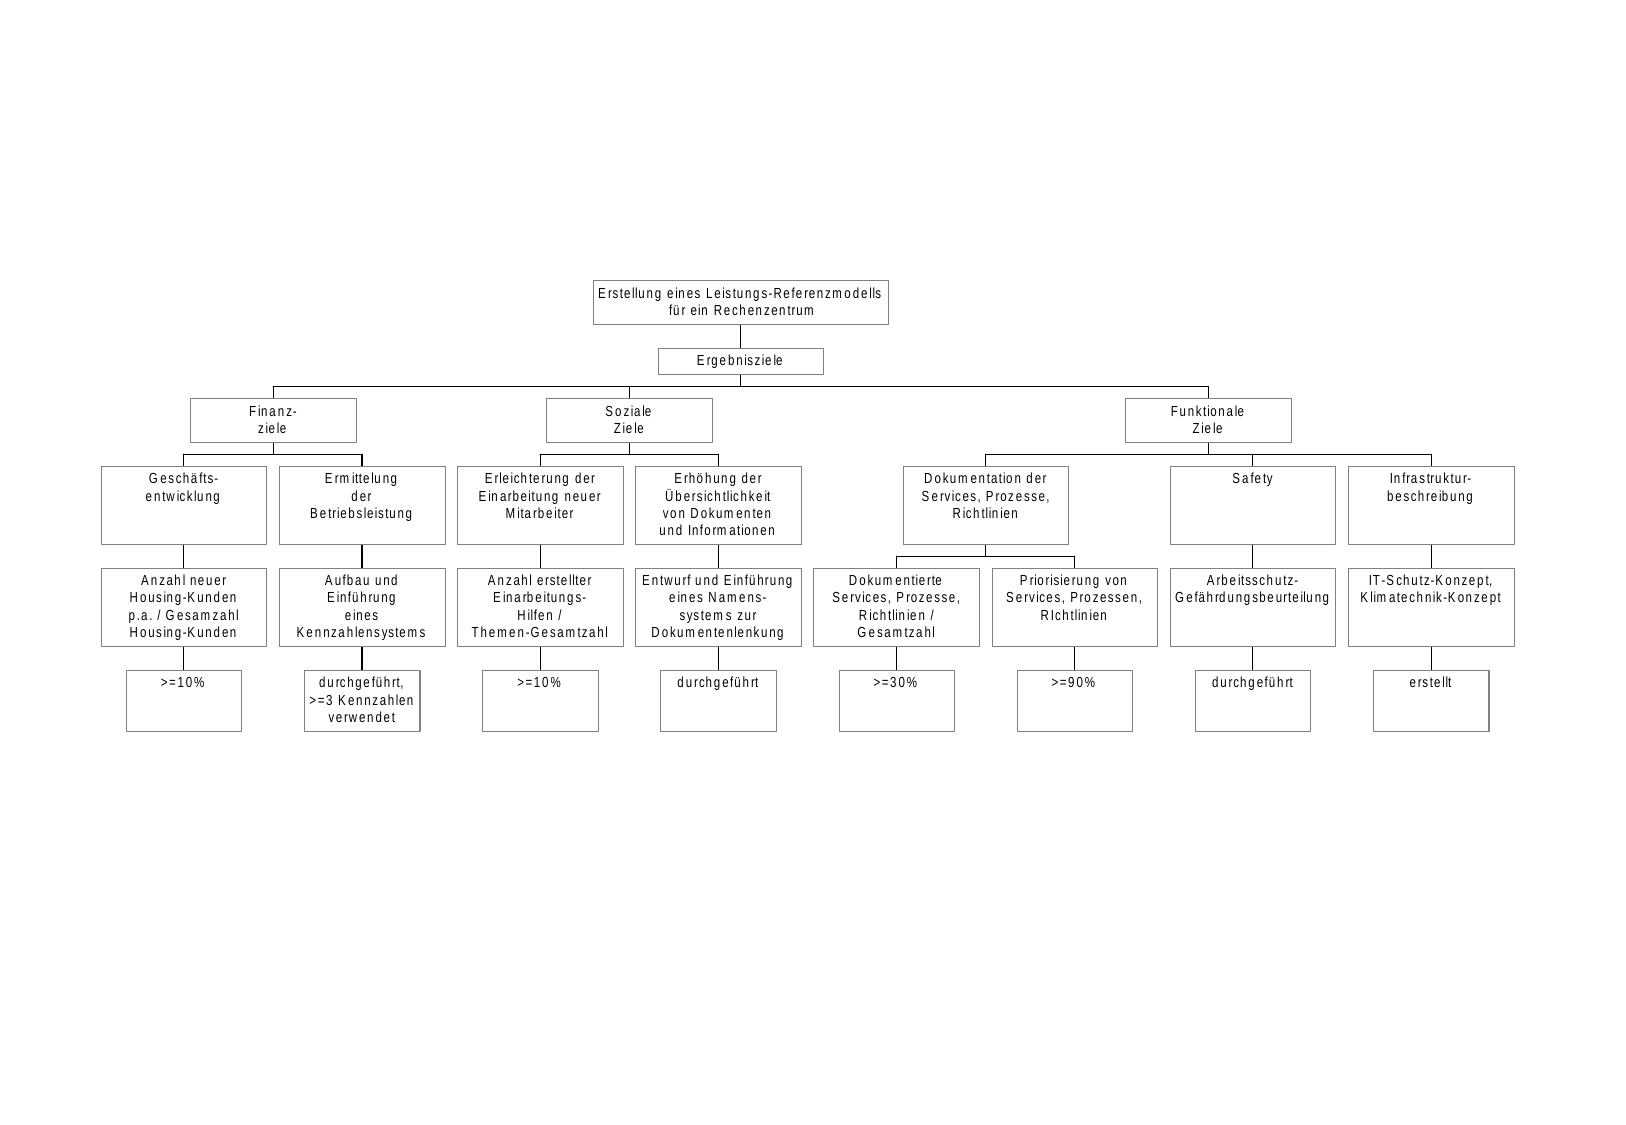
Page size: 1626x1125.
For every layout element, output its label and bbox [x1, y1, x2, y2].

chart [99, 278, 1517, 734]
